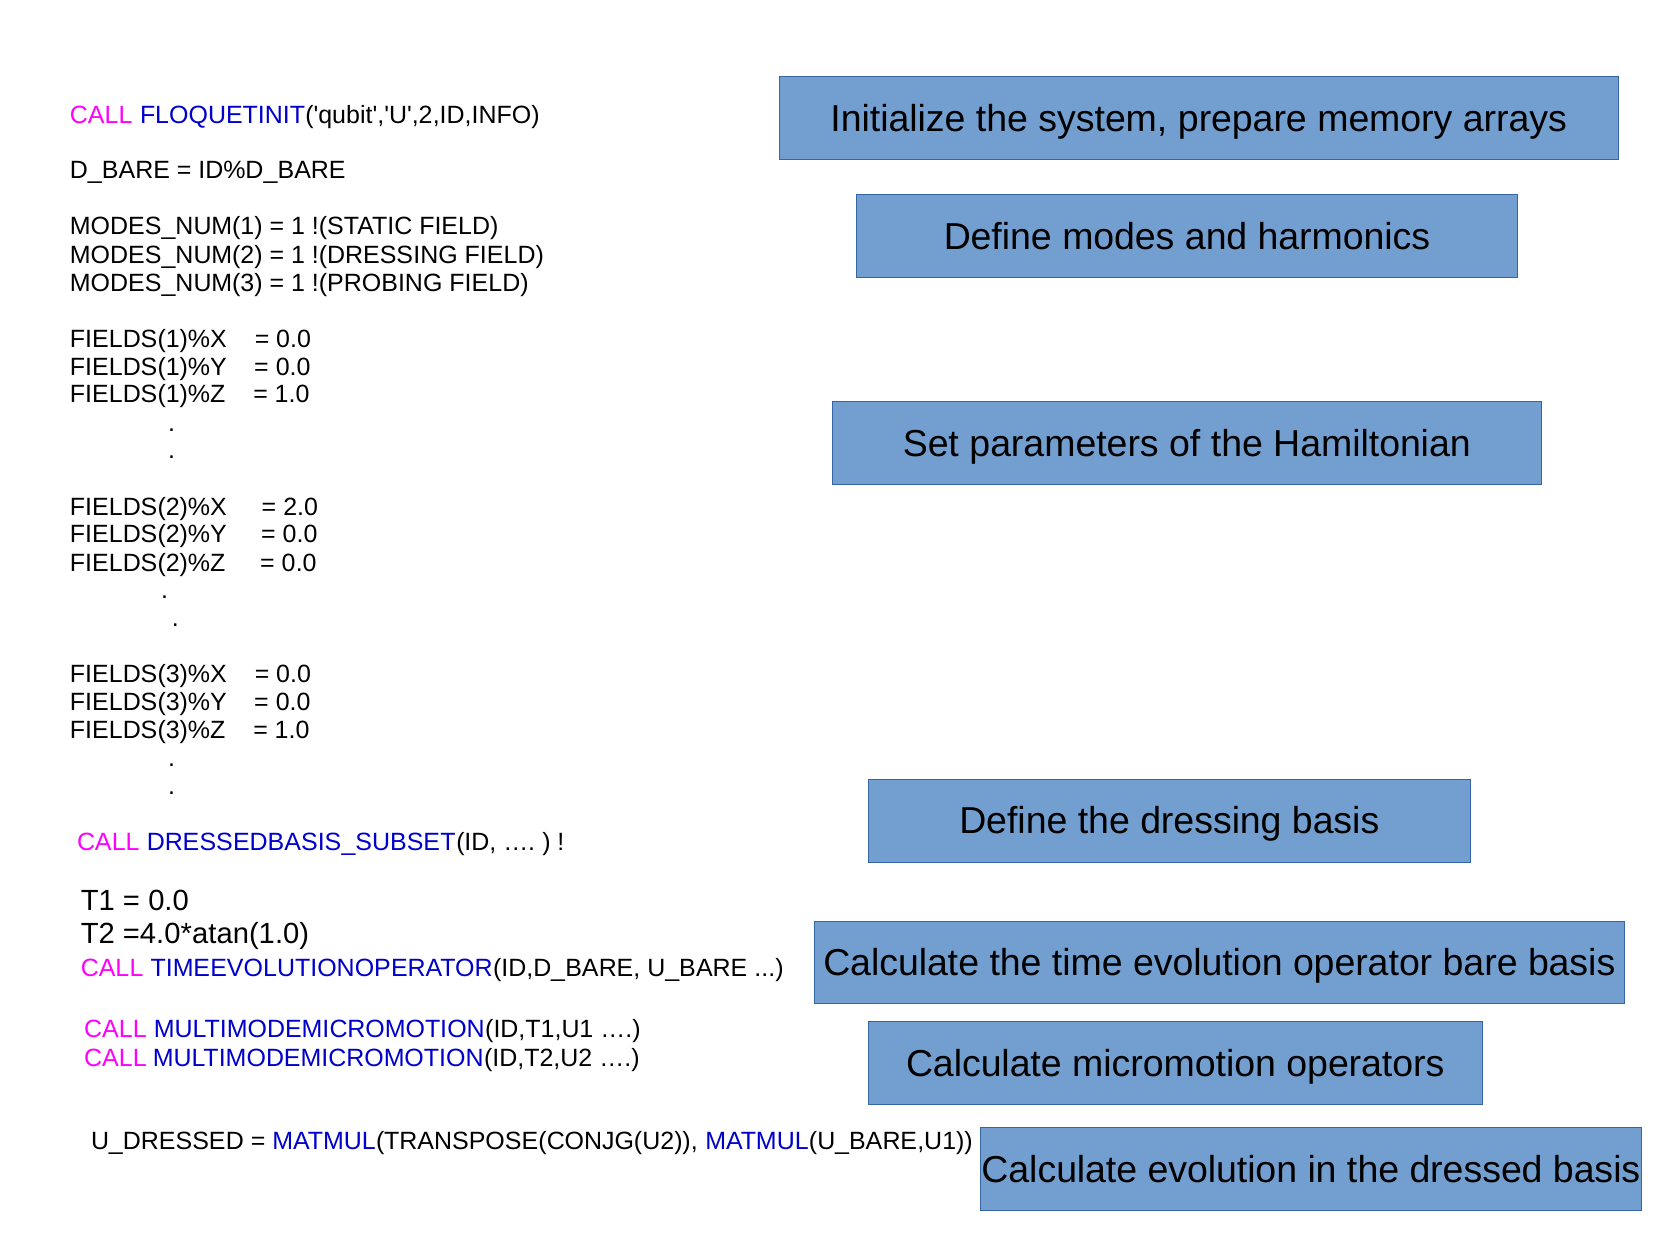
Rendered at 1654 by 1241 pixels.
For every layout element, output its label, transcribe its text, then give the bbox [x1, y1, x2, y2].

text_box Initialize the system, prepare memory arrays [779, 76, 1619, 160]
text_box Define the dressing basis [868, 779, 1471, 863]
text_box Define modes and harmonics [856, 194, 1518, 278]
text_box Set parameters of the Hamiltonian [832, 401, 1542, 485]
text_box Calculate evolution in the dressed basis [980, 1127, 1642, 1211]
text_box Calculate the time evolution operator bare basis [814, 921, 1625, 1004]
text_box Calculate micromotion operators [868, 1021, 1483, 1105]
text_box CALL FLOQUETINIT('qubit','U',2,ID,INFO) D_BARE = ID%D_BARE MODES_NUM(1) = 1 !(STATIC FIELD) MODES_NUM(2) = 1 !(DRESSING FIELD) MODES_NUM(3) = 1 !(PROBING FIELD) FIELDS(1)%X = 0.0 FIELDS(1)%Y = 0.0 FIELDS(1)%Z = 1.0 . . FIELDS(2)%X = 2.0 FIELDS(2)%Y = 0.0 FIELDS(2)%Z = 0.0 . . FIELDS(3)%X = 0.0 FIELDS(3)%Y = 0.0 FIELDS(3)%Z = 1.0 . . CALL DRESSEDBASIS_SUBSET(ID, …. ) ! T1 = 0.0 T2 =4.0*atan(1.0) CALL TIMEEVOLUTIONOPERATOR(ID,D_BARE, U_BARE ...) CALL MULTIMODEMICROMOTION(ID,T1,U1 ….) CALL MULTIMODEMICROMOTION(ID,T2,U2 ….) U_DRESSED = MATMUL(TRANSPOSE(CONJG(U2)), MATMUL(U_BARE,U1)) [41, 64, 1518, 1199]
